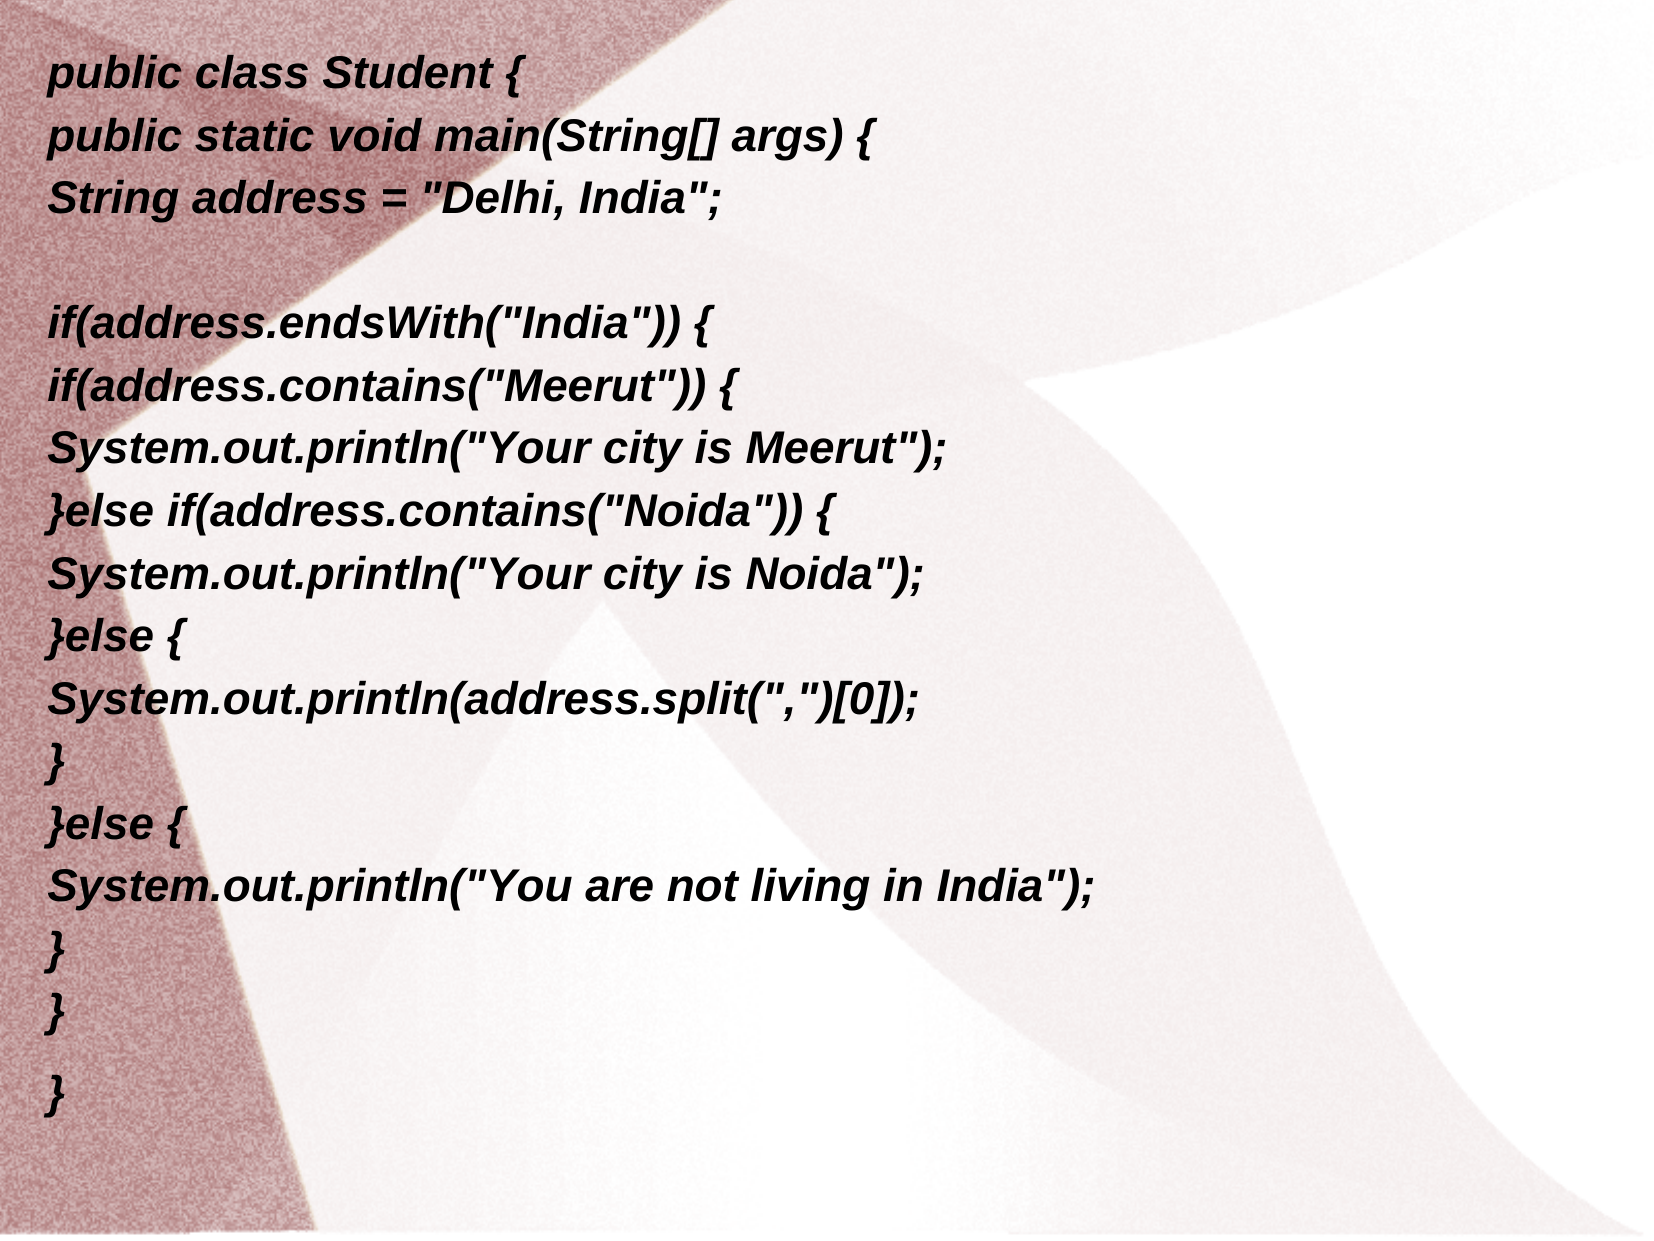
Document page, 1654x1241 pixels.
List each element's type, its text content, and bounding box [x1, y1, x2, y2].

list public class Student { public static void main(String[] args) { String address = "Delhi, India"; if(address.endsWith("India")) { if(address.contains("Meerut")) { System.out.println("Your city is Meerut"); }else if(address.contains("Noida")) { System.out.println("Your city is Noida"); }else { System.out.println(address.split(",")[0]); } }else { System.out.println("You are not living in India"); } } } [47, 47, 1601, 1205]
picture [0, 0, 1654, 1241]
